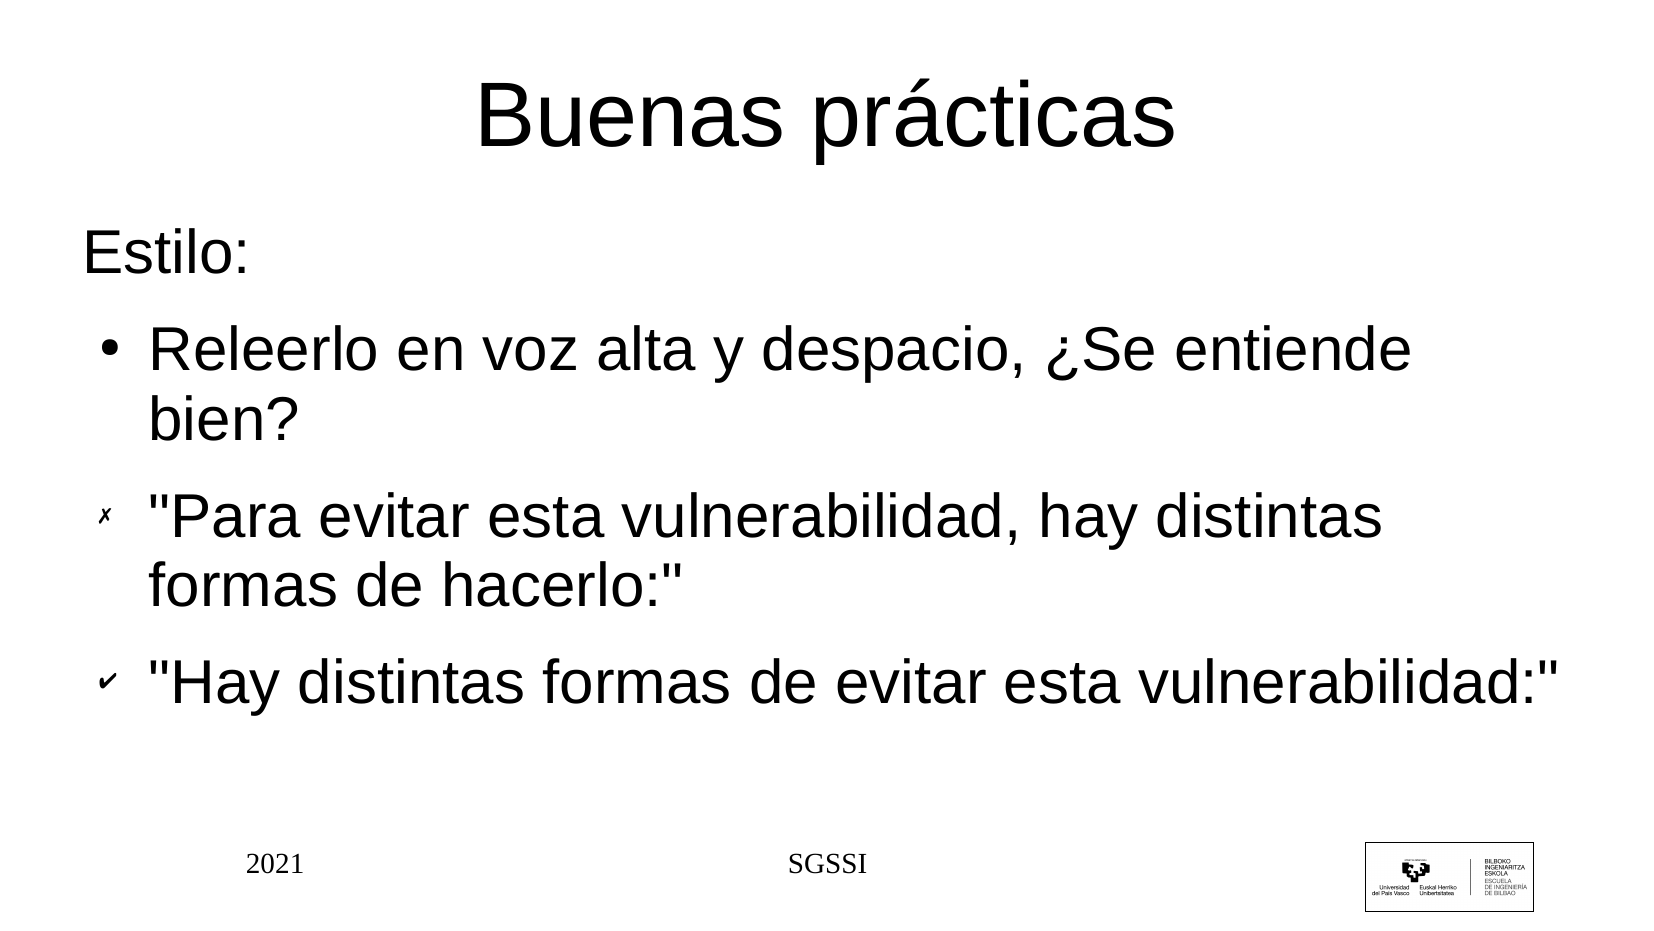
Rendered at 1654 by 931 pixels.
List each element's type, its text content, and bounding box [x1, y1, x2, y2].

title Buenas prácticas [82, 37, 1571, 193]
list Estilo: Releerlo en voz alta y despacio, ¿Se entiende bien? "Para evitar esta vulnerabilidad, hay distintas formas de hacerlo:" "Hay distintas formas de evitar esta vulnerabilidad:" [82, 217, 1571, 758]
picture [1366, 843, 1533, 911]
